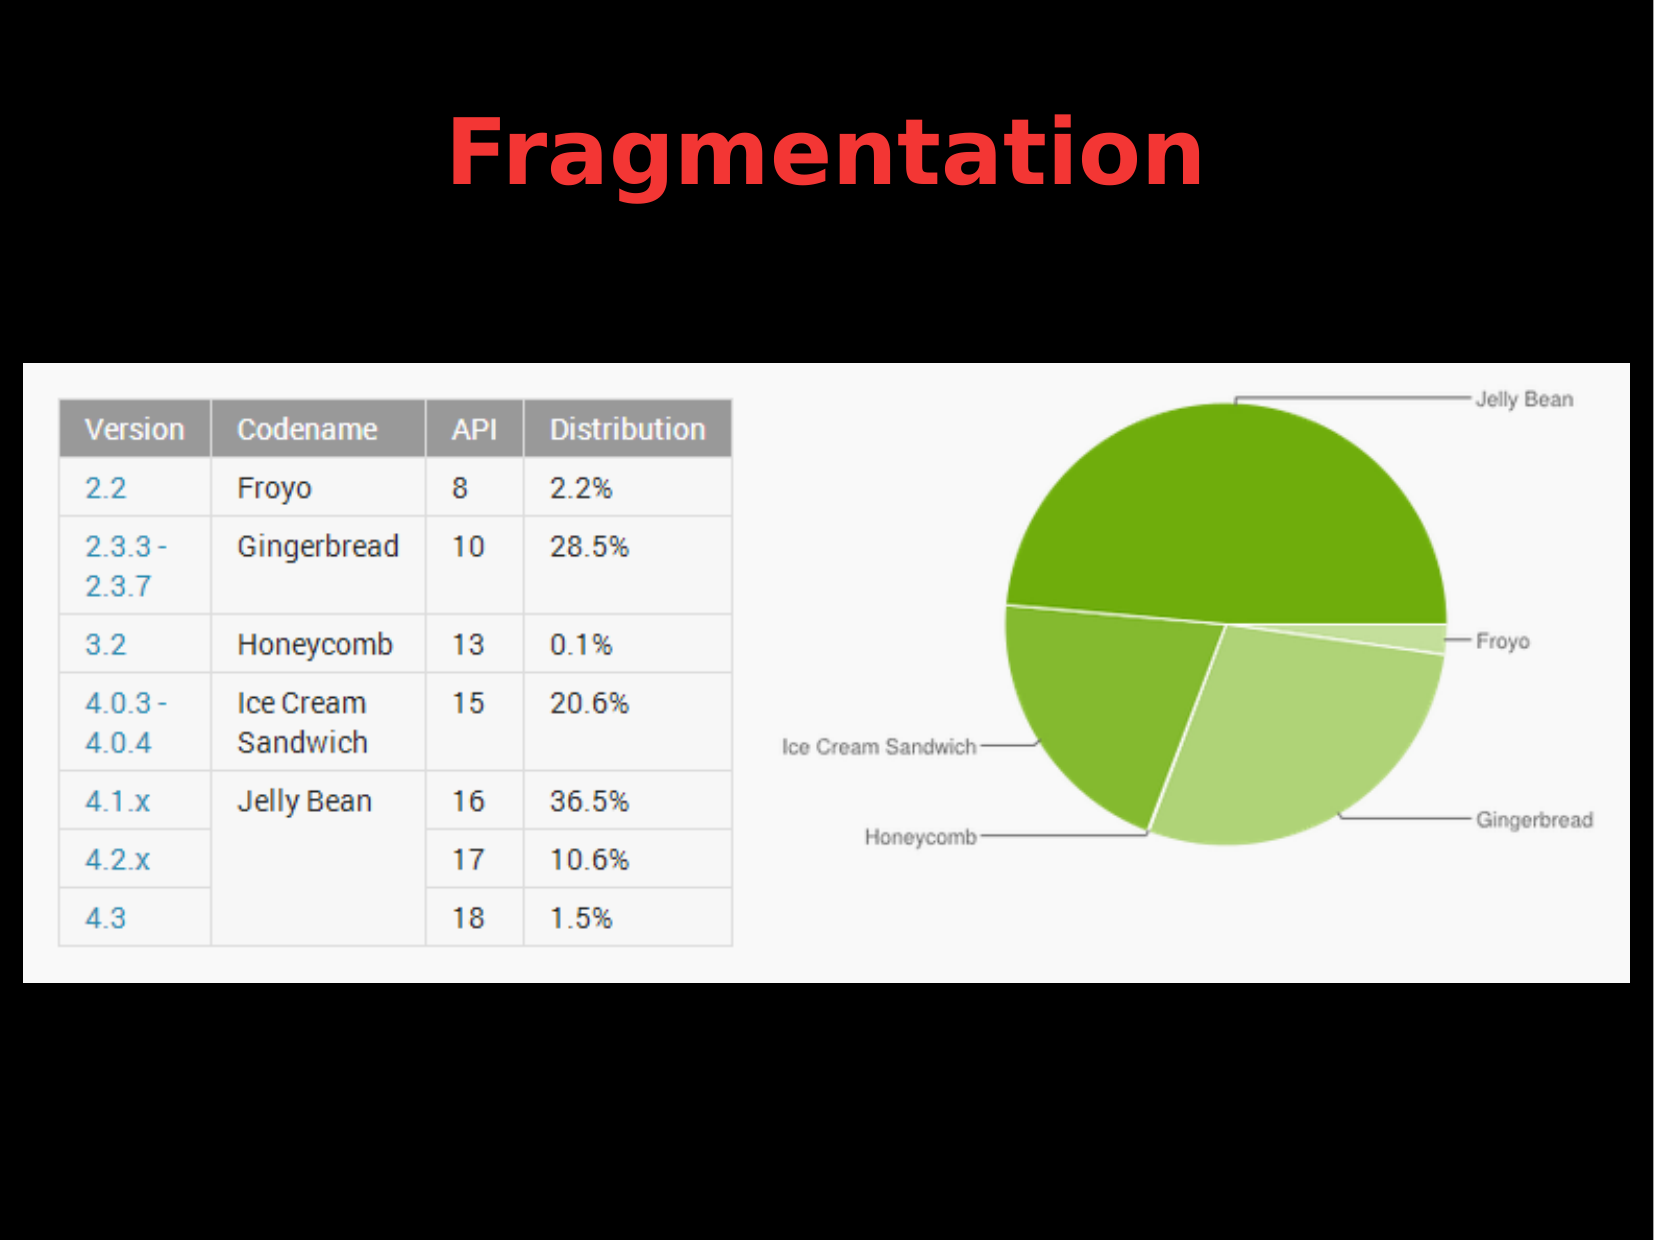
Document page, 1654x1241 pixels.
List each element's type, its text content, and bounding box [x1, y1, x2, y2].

title Fragmentation [82, 49, 1571, 257]
picture [23, 363, 1630, 983]
